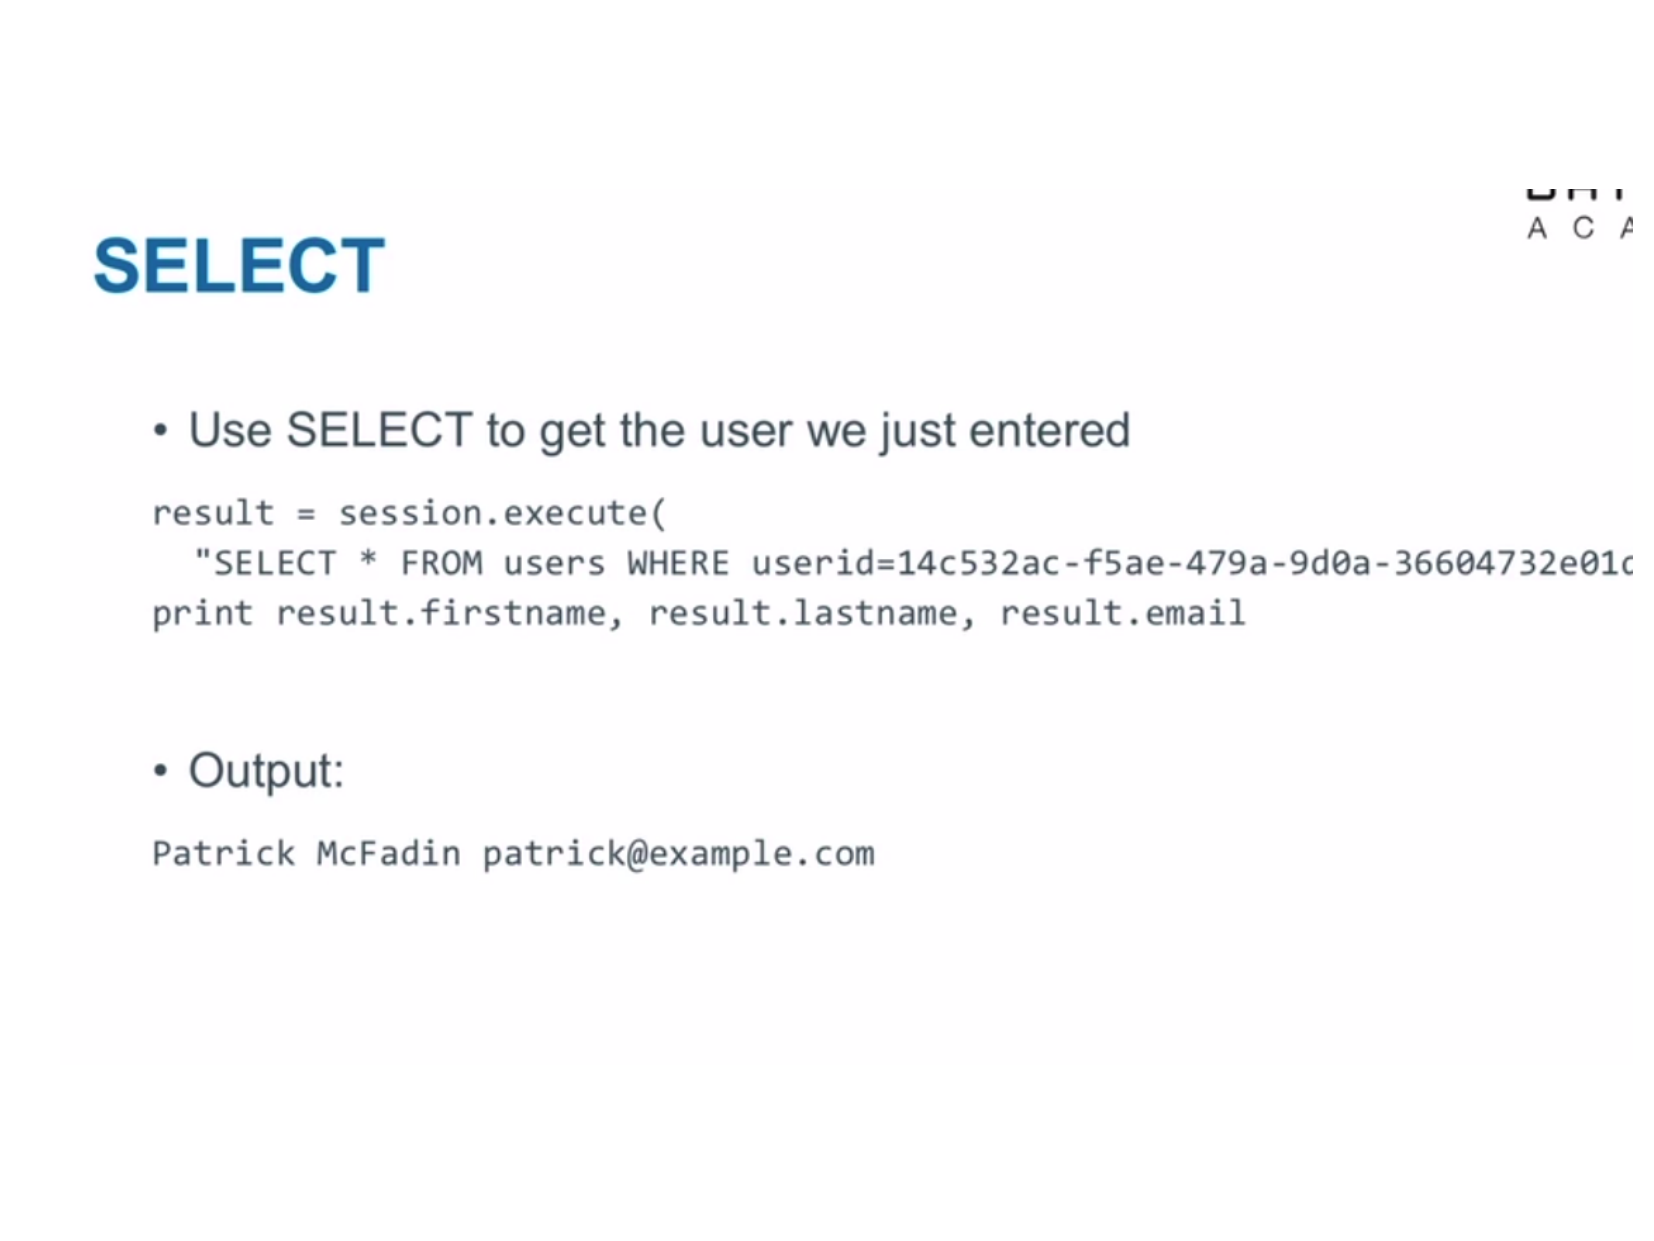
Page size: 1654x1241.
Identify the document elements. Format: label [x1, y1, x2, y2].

picture [60, 189, 1633, 1066]
